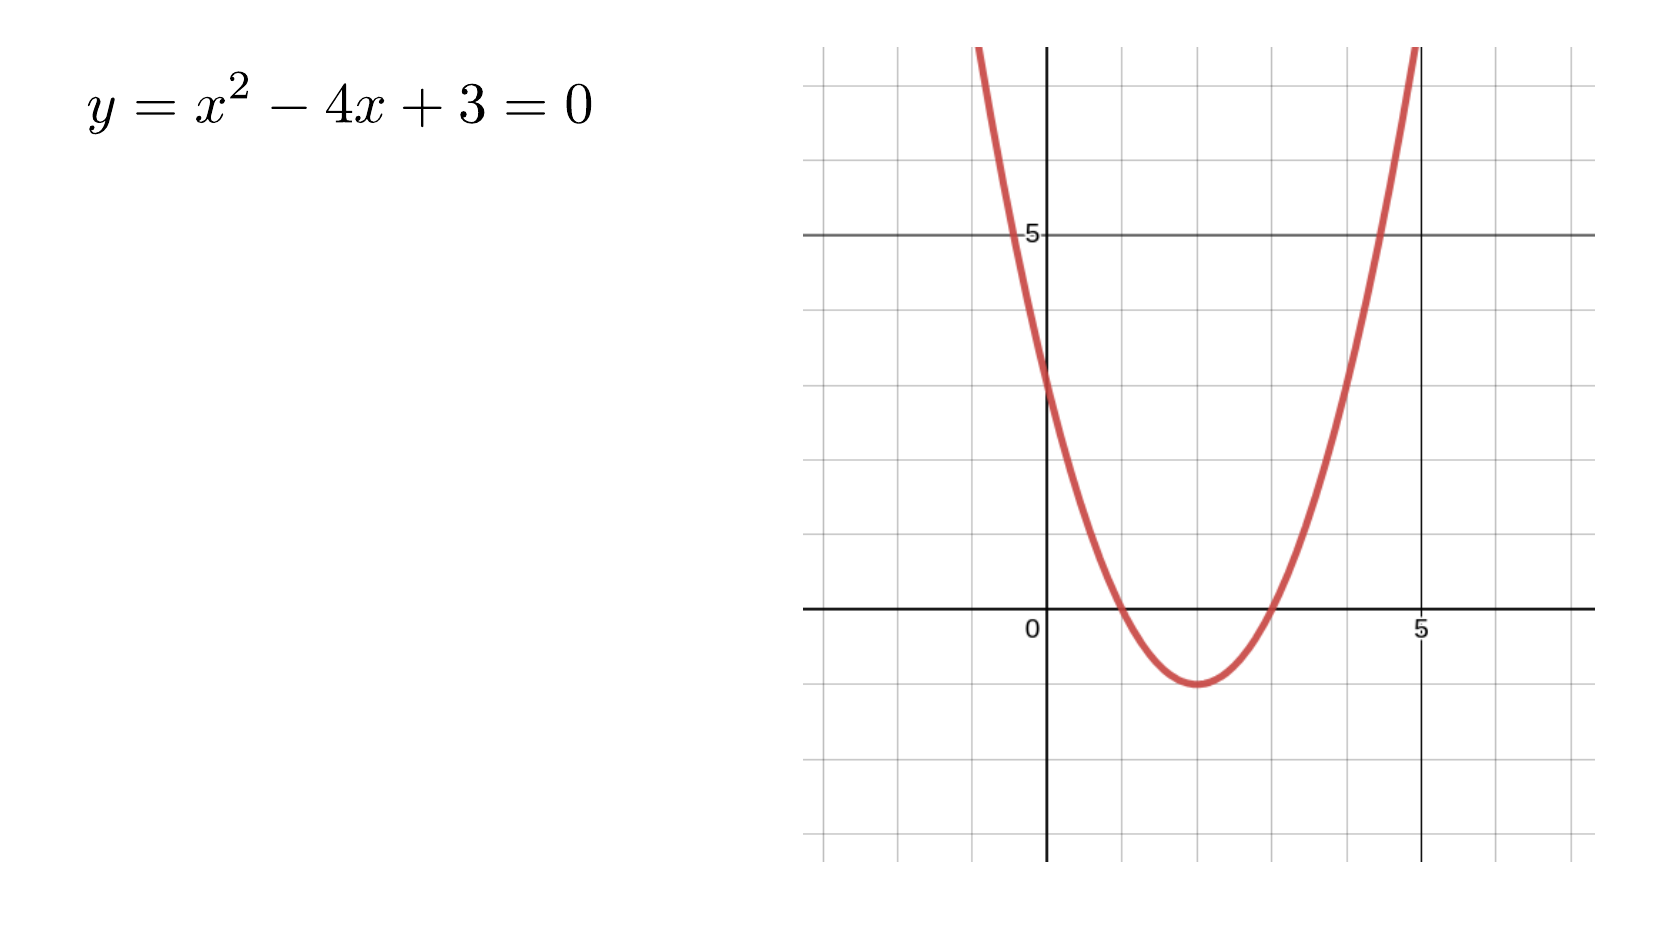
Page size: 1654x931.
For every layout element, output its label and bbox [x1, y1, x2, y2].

text_box [87, 71, 592, 135]
picture [803, 47, 1595, 862]
